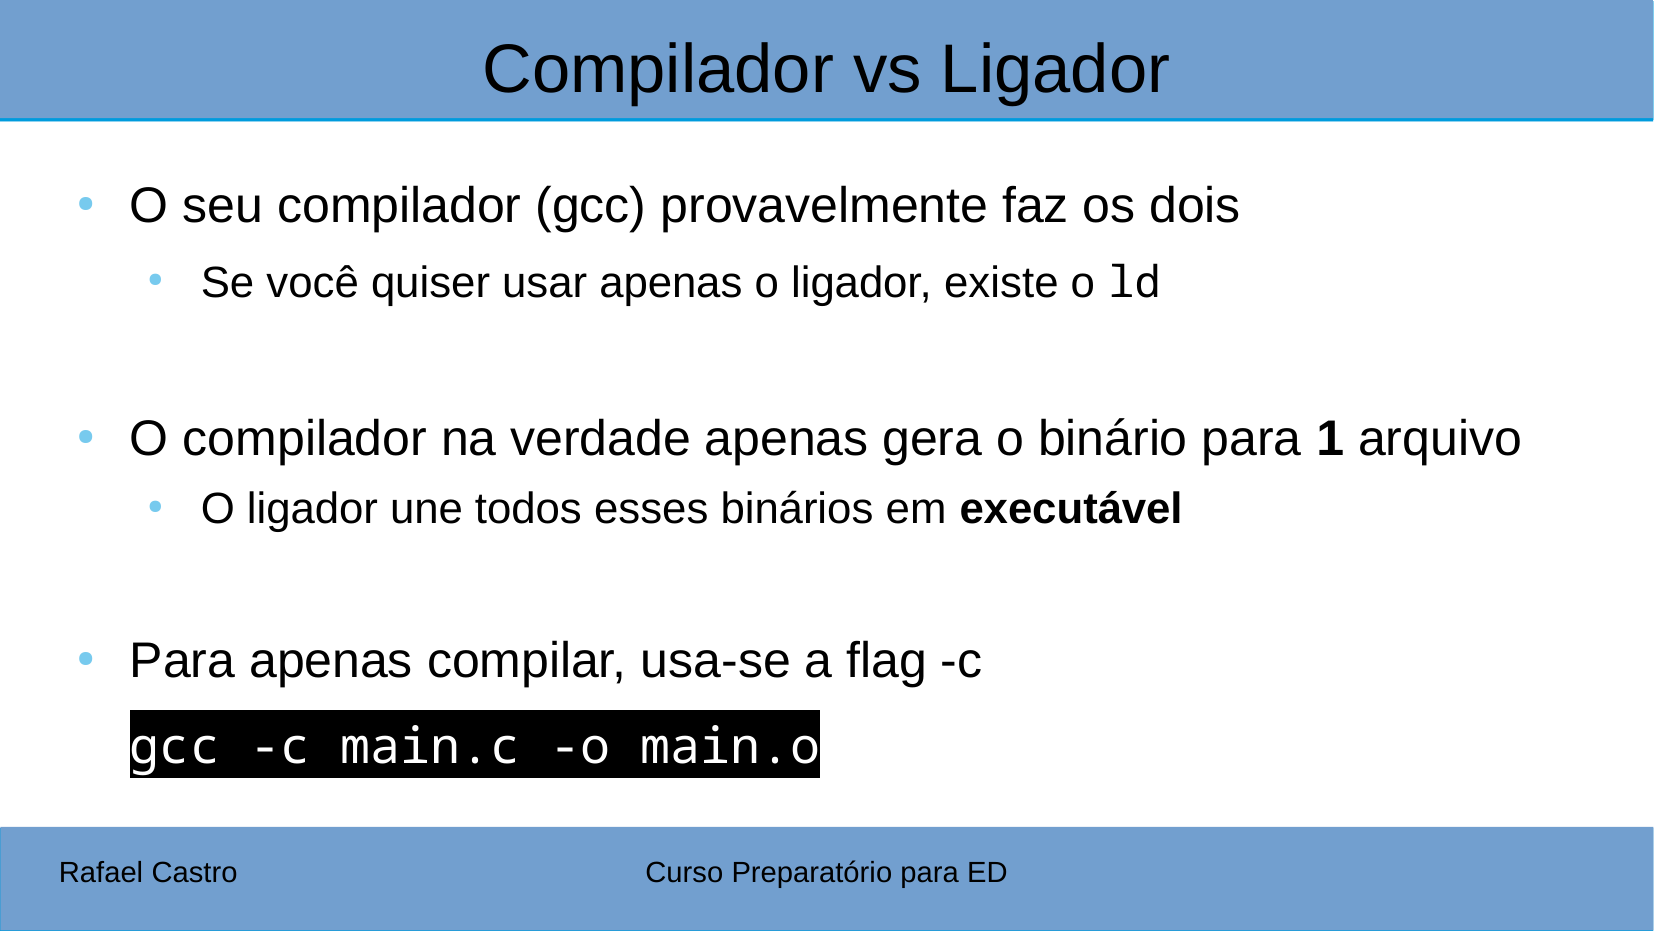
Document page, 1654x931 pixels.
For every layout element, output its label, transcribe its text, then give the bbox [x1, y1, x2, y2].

list O seu compilador (gcc) provavelmente faz os dois Se você quiser usar apenas o ligador, existe o ld O compilador na verdade apenas gera o binário para 1 arquivo O ligador une todos esses binários em executável Para apenas compilar, usa-se a flag -c gcc -c main.c -o main.o [59, 177, 1595, 768]
title Compilador vs Ligador [59, 29, 1595, 108]
